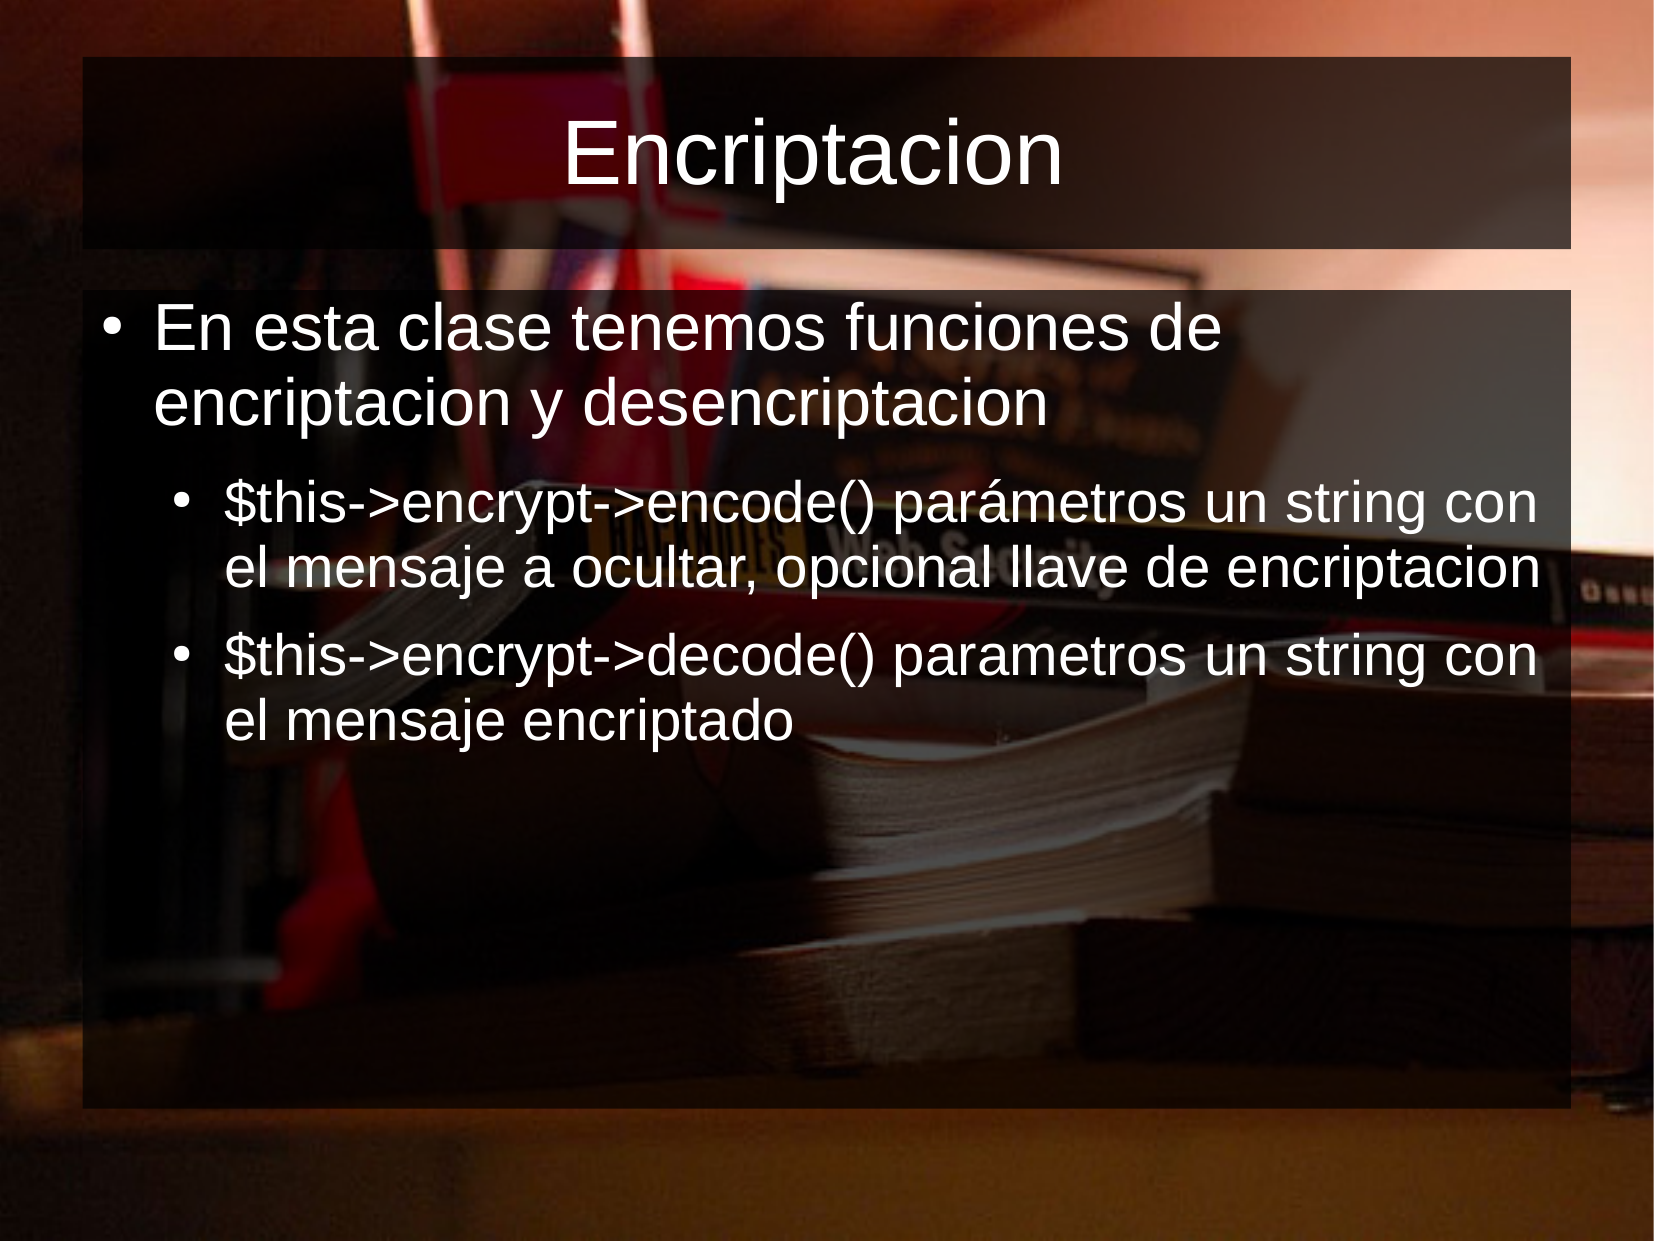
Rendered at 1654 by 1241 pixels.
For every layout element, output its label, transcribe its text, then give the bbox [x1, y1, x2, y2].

picture [0, 0, 1654, 1241]
title Encriptacion [82, 56, 1571, 250]
list En esta clase tenemos funciones de encriptacion y desencriptacion $this->encrypt->encode() parámetros un string con el mensaje a ocultar, opcional llave de encriptacion $this->encrypt->decode() parametros un string con el mensaje encriptado [82, 290, 1571, 1109]
